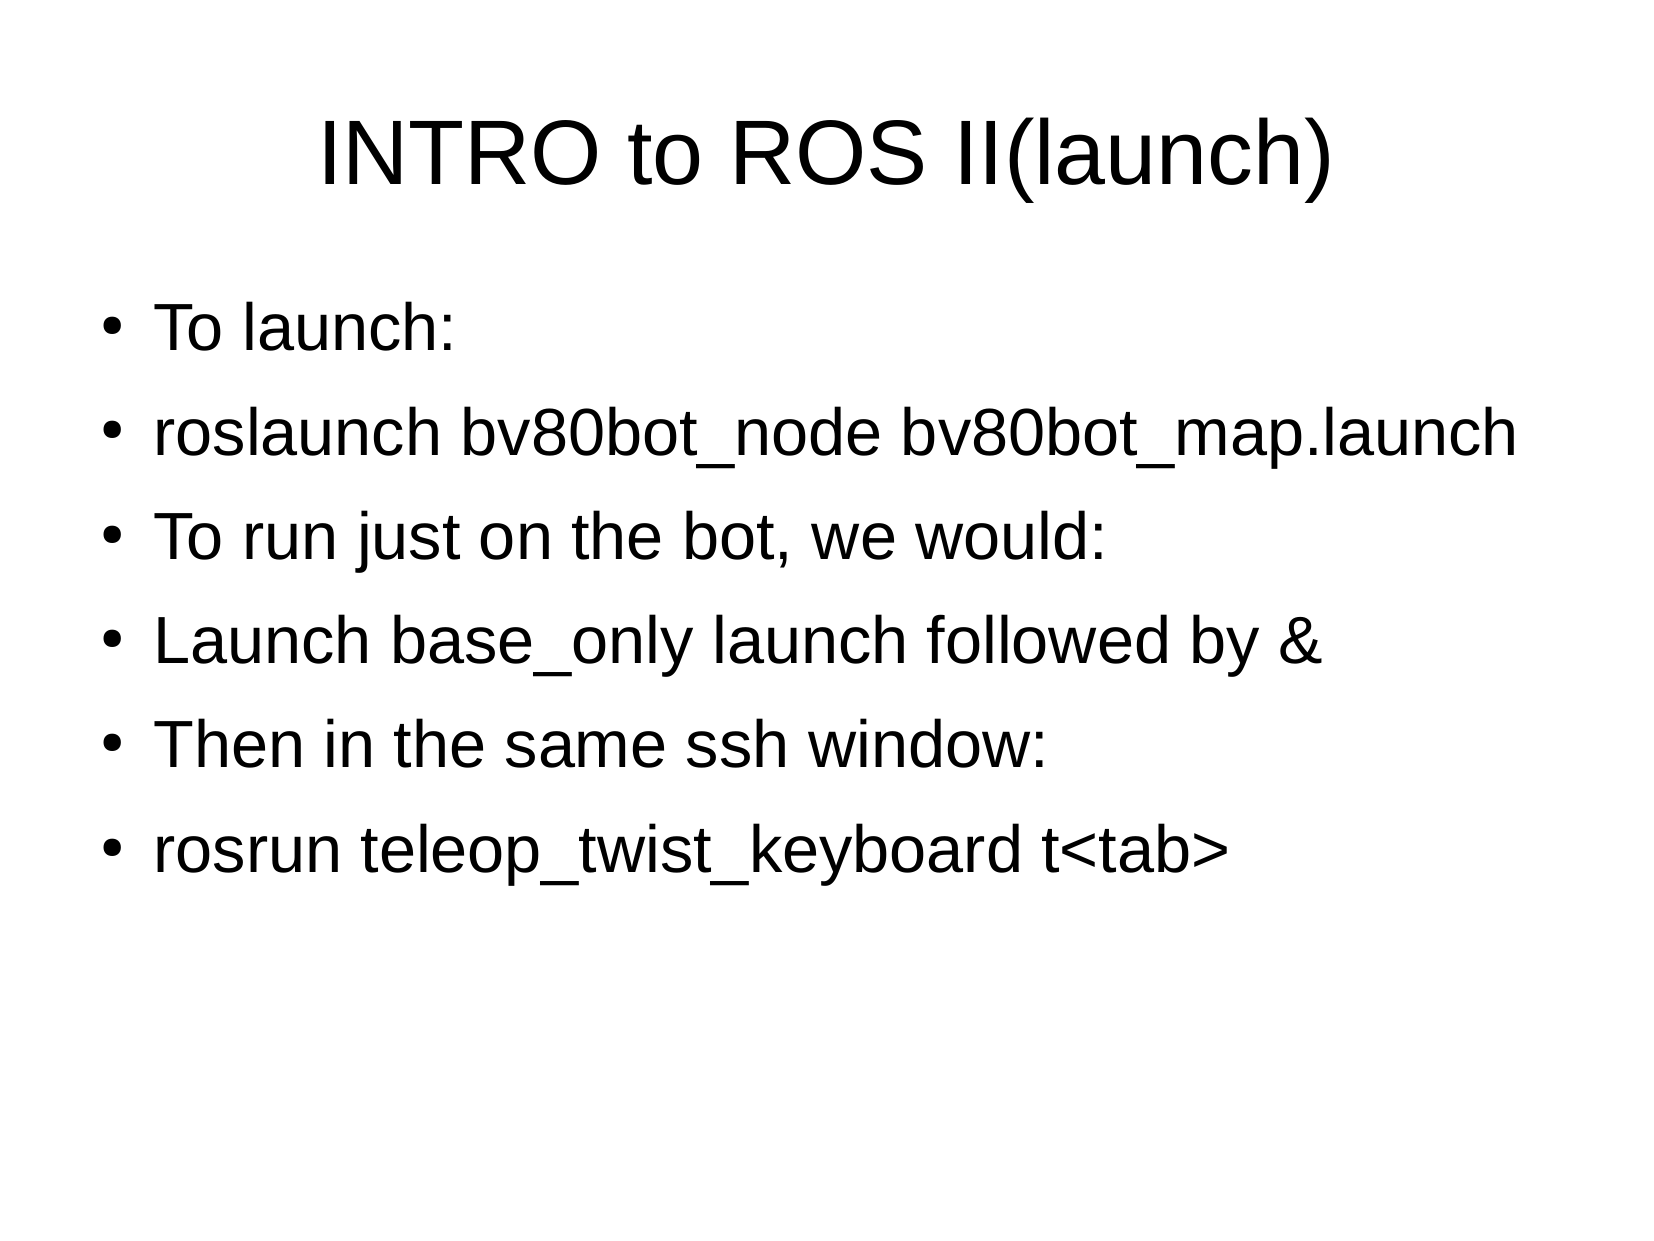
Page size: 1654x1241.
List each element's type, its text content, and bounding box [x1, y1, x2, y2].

title INTRO to ROS II(launch) [82, 49, 1571, 257]
list To launch: roslaunch bv80bot_node bv80bot_map.launch To run just on the bot, we would: Launch base_only launch followed by & Then in the same ssh window: rosrun teleop_twist_keyboard t<tab> [82, 290, 1571, 1010]
